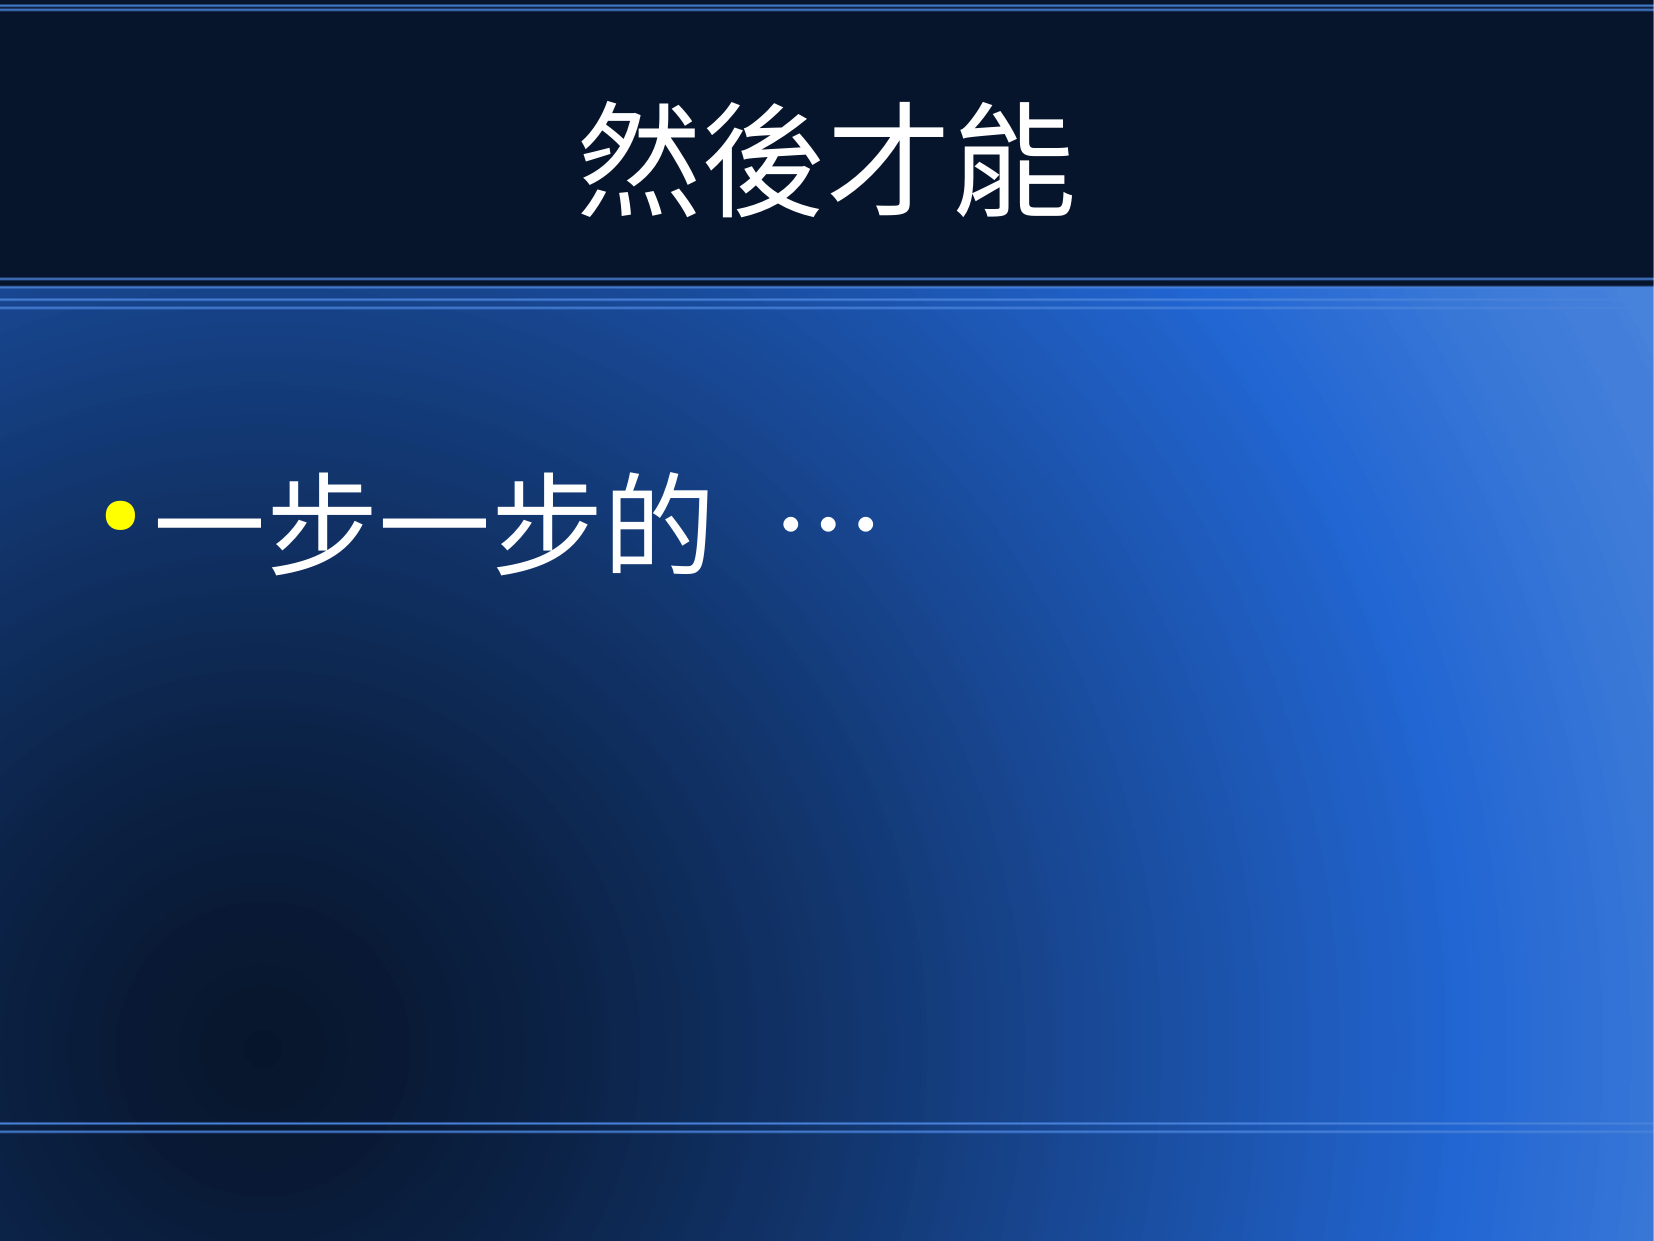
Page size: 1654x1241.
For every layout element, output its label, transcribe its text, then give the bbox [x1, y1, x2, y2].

list 一步一步的 … [82, 355, 1571, 1241]
title 然後才能 [82, 49, 1571, 257]
picture [0, 0, 1654, 1241]
